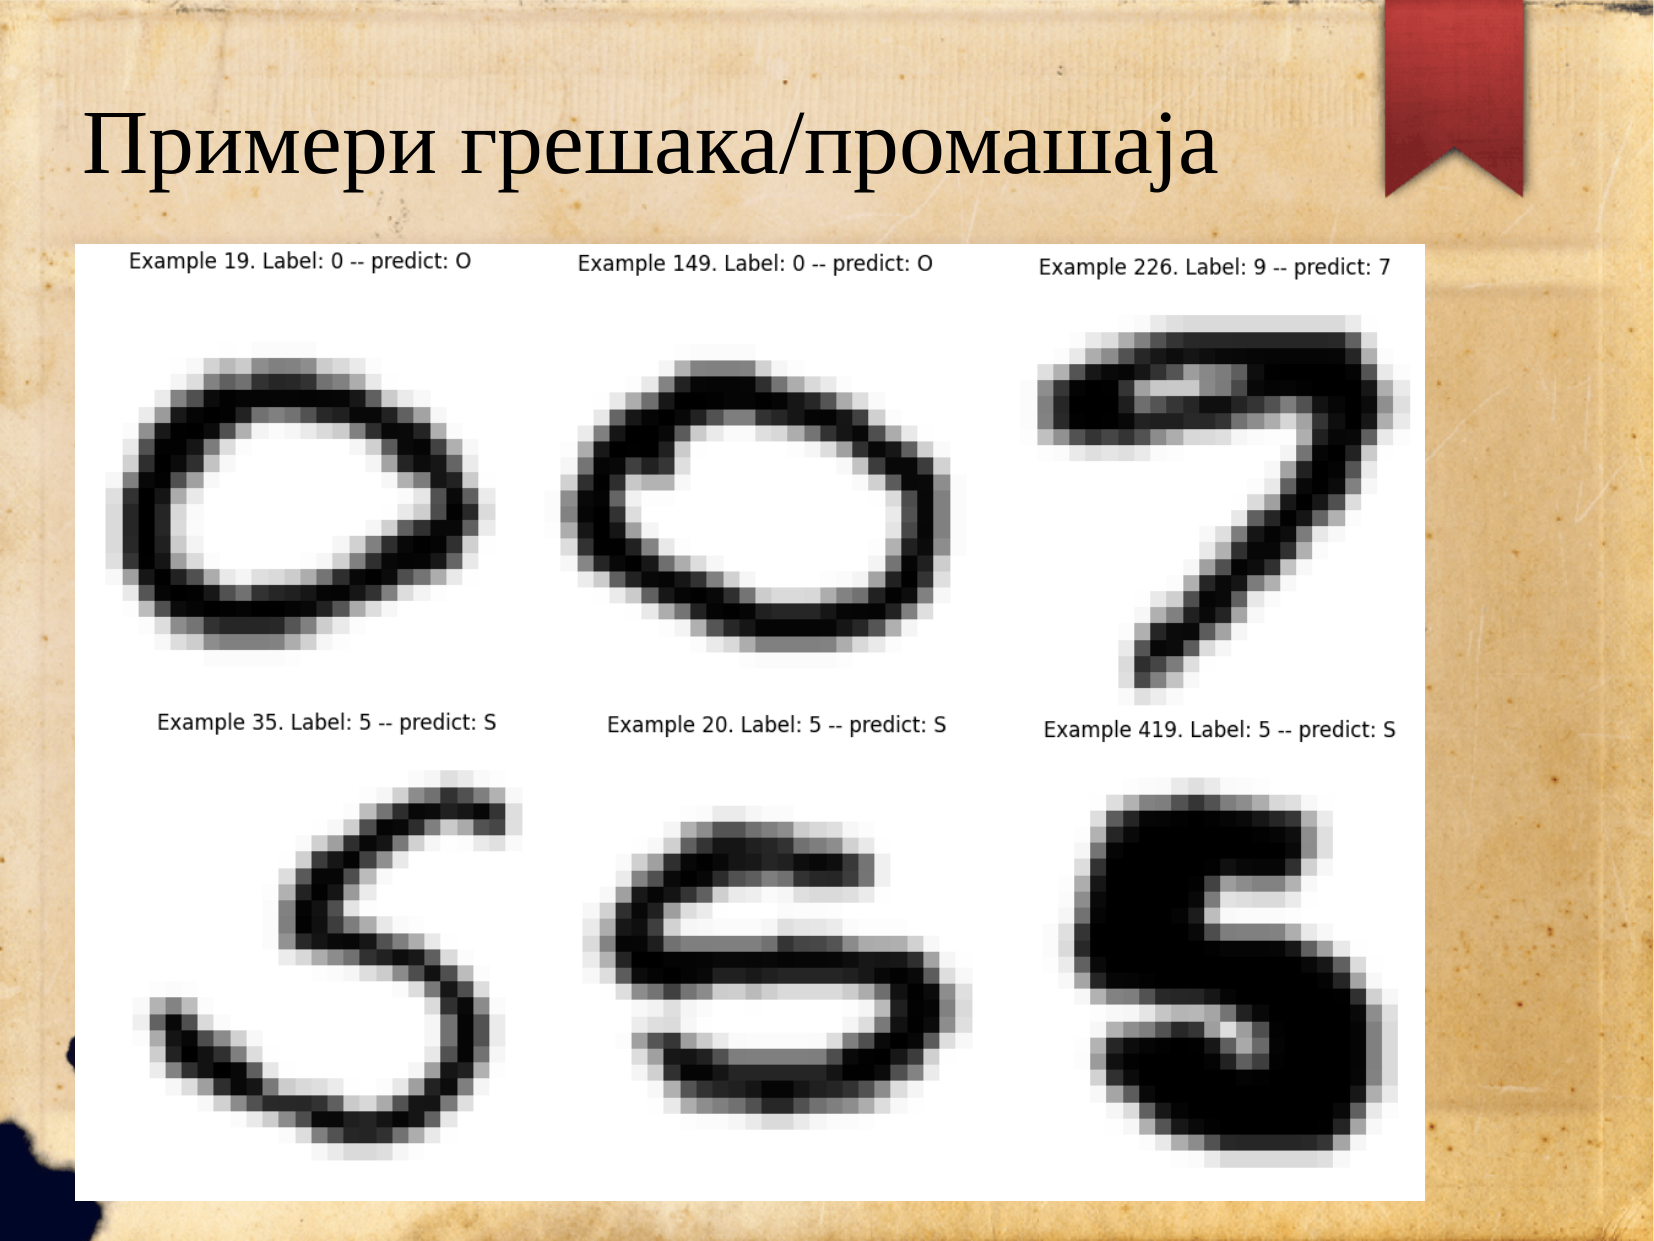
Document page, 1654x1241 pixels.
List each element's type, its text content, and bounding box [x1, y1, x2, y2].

title Примери грешака/промашаја [82, 41, 1501, 245]
picture [0, 0, 1654, 1241]
